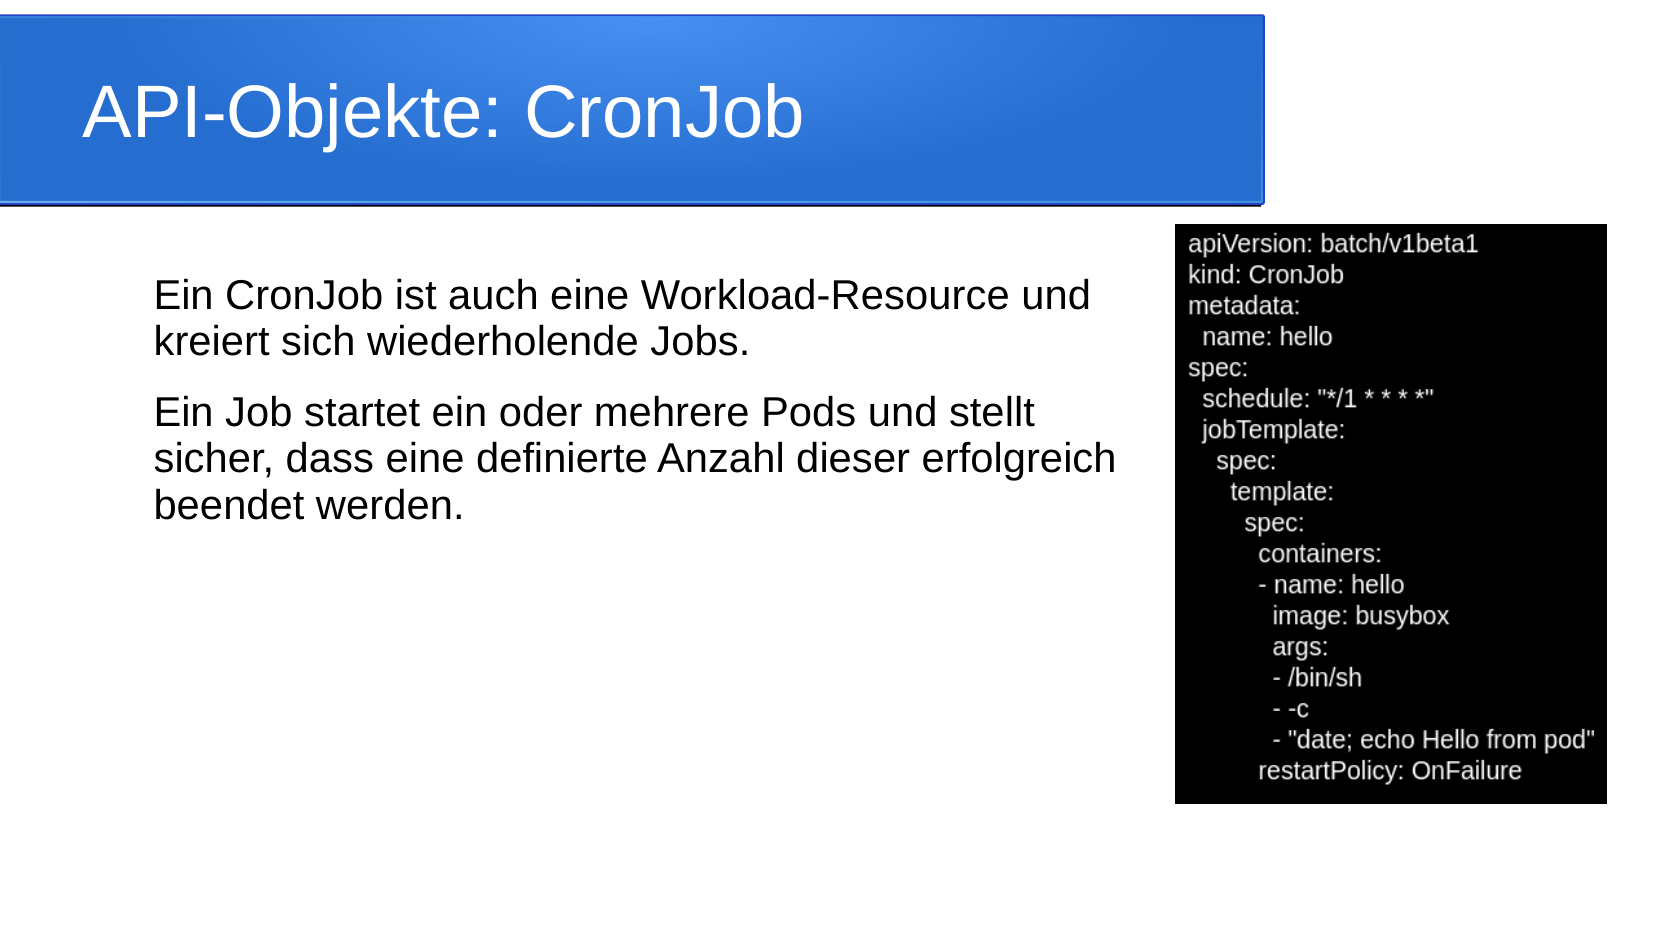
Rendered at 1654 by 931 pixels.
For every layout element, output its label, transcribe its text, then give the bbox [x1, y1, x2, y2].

list Ein CronJob ist auch eine Workload-Resource und kreiert sich wiederholende Jobs. Ein Job startet ein oder mehrere Pods und stellt sicher, dass eine definierte Anzahl dieser erfolgreich beendet werden. [82, 271, 1134, 812]
picture [1175, 224, 1607, 804]
title API-Objekte: CronJob [82, 35, 1235, 189]
